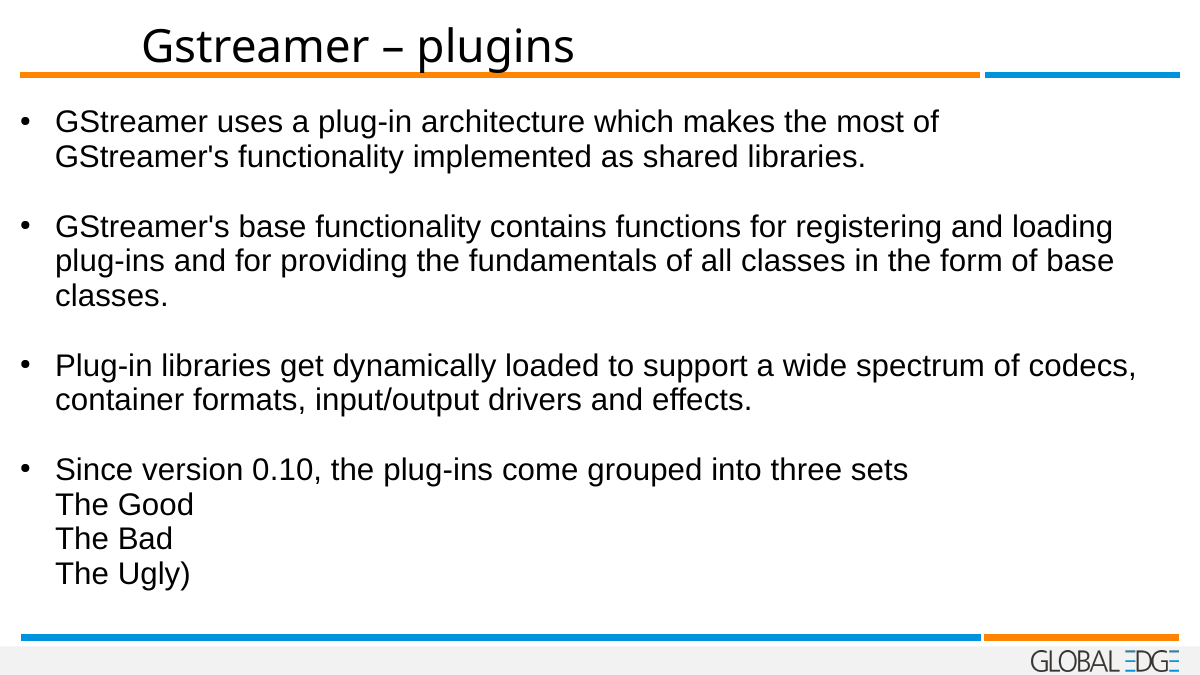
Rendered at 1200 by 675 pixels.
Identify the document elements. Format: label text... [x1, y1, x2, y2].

text_box GStreamer uses a plug-in architecture which makes the most of GStreamer's functionality implemented as shared libraries. GStreamer's base functionality contains functions for registering and loading plug-ins and for providing the fundamentals of all classes in the form of base classes. Plug-in libraries get dynamically loaded to support a wide spectrum of codecs, container formats, input/output drivers and effects. Since version 0.10, the plug-ins come grouped into three sets The Good The Bad The Ugly) [5, 97, 1198, 636]
title Gstreamer – plugins [129, 18, 1200, 71]
picture [1031, 650, 1179, 672]
